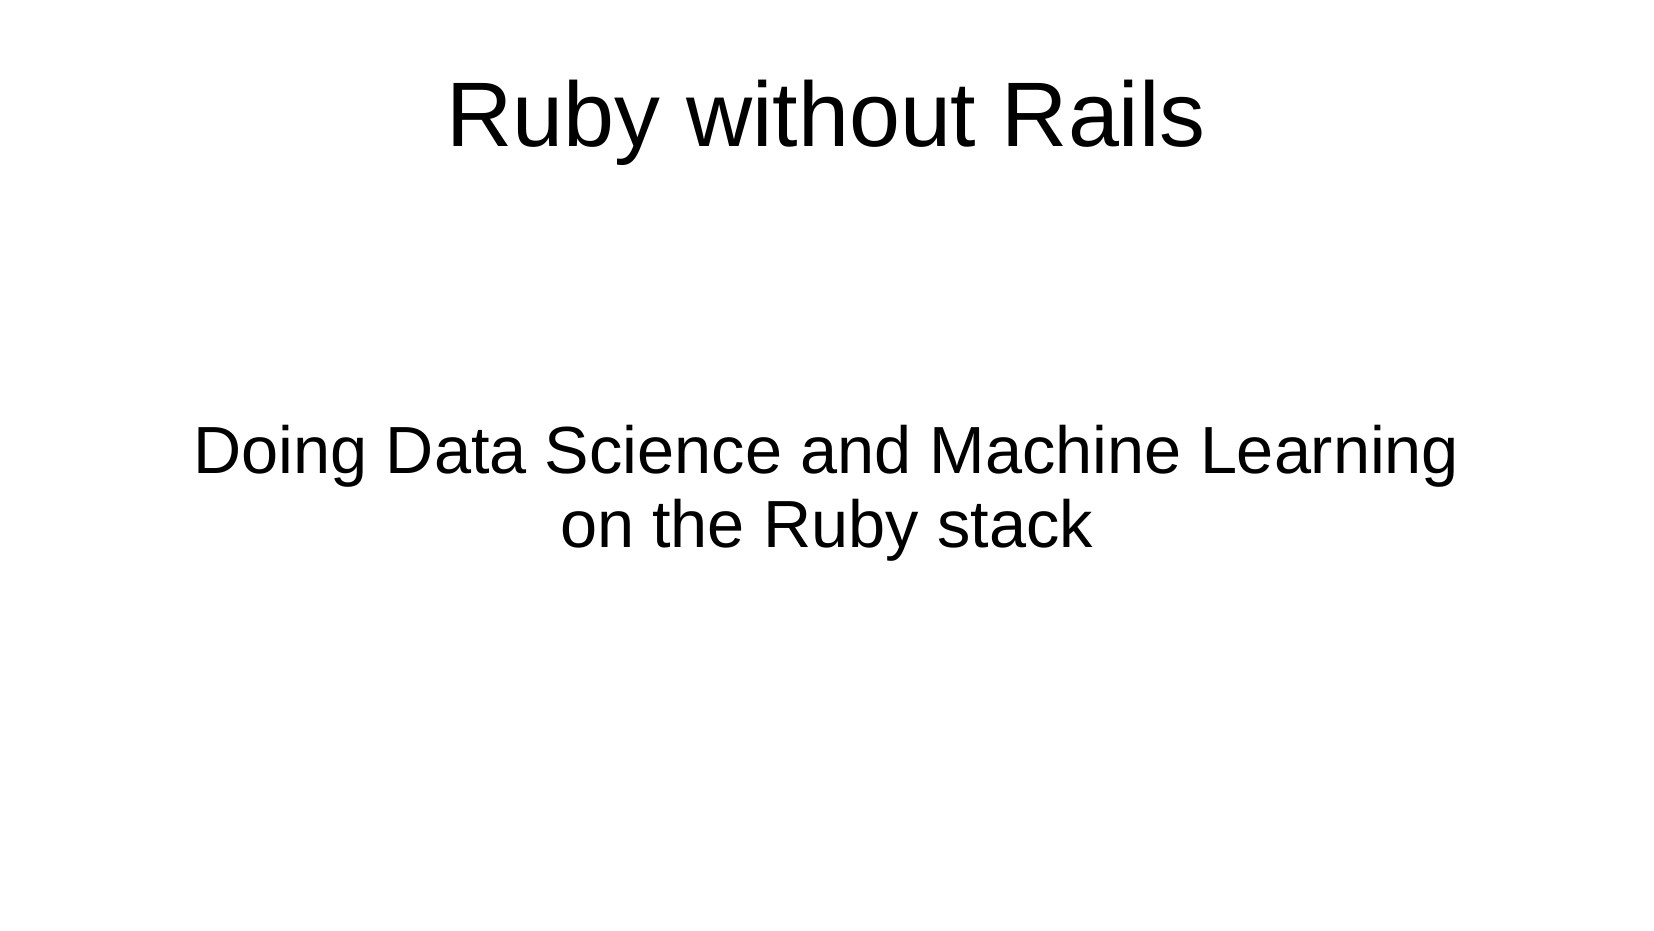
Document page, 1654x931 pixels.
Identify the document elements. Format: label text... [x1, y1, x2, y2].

title Ruby without Rails [82, 37, 1571, 193]
subtitle Doing Data Science and Machine Learning on the Ruby stack [82, 217, 1571, 758]
